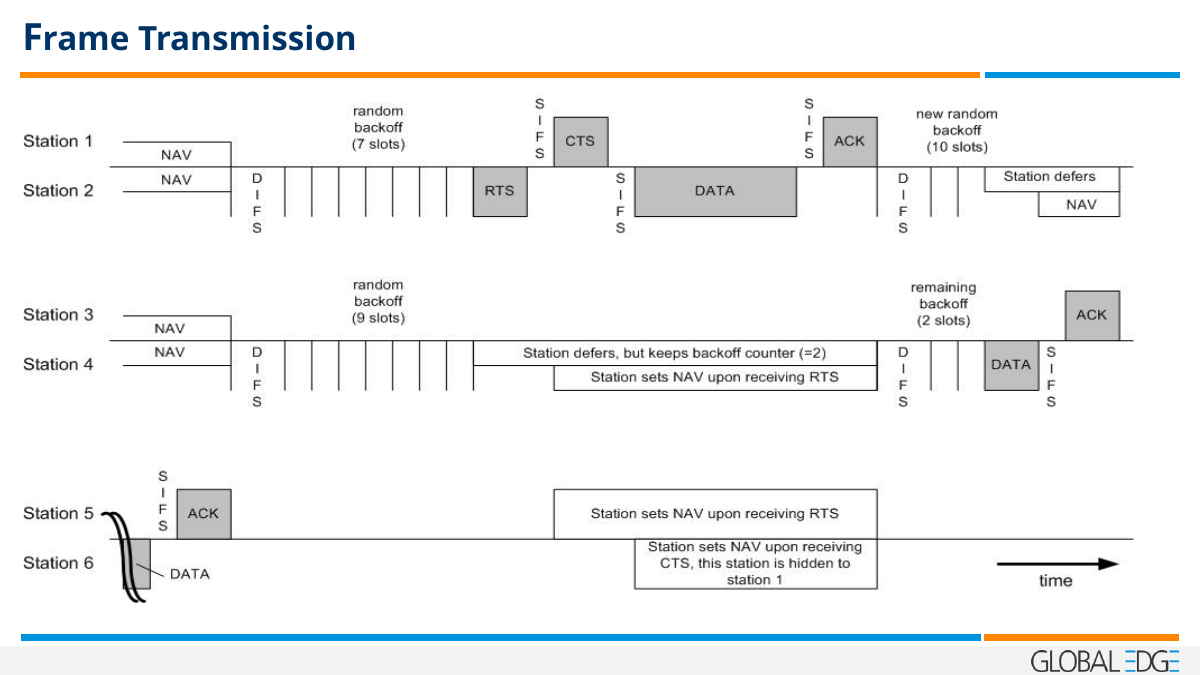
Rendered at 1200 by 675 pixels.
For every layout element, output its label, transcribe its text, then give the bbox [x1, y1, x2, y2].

title Frame Transmission [12, 9, 1088, 63]
picture [23, 94, 1134, 603]
picture [1031, 650, 1179, 672]
